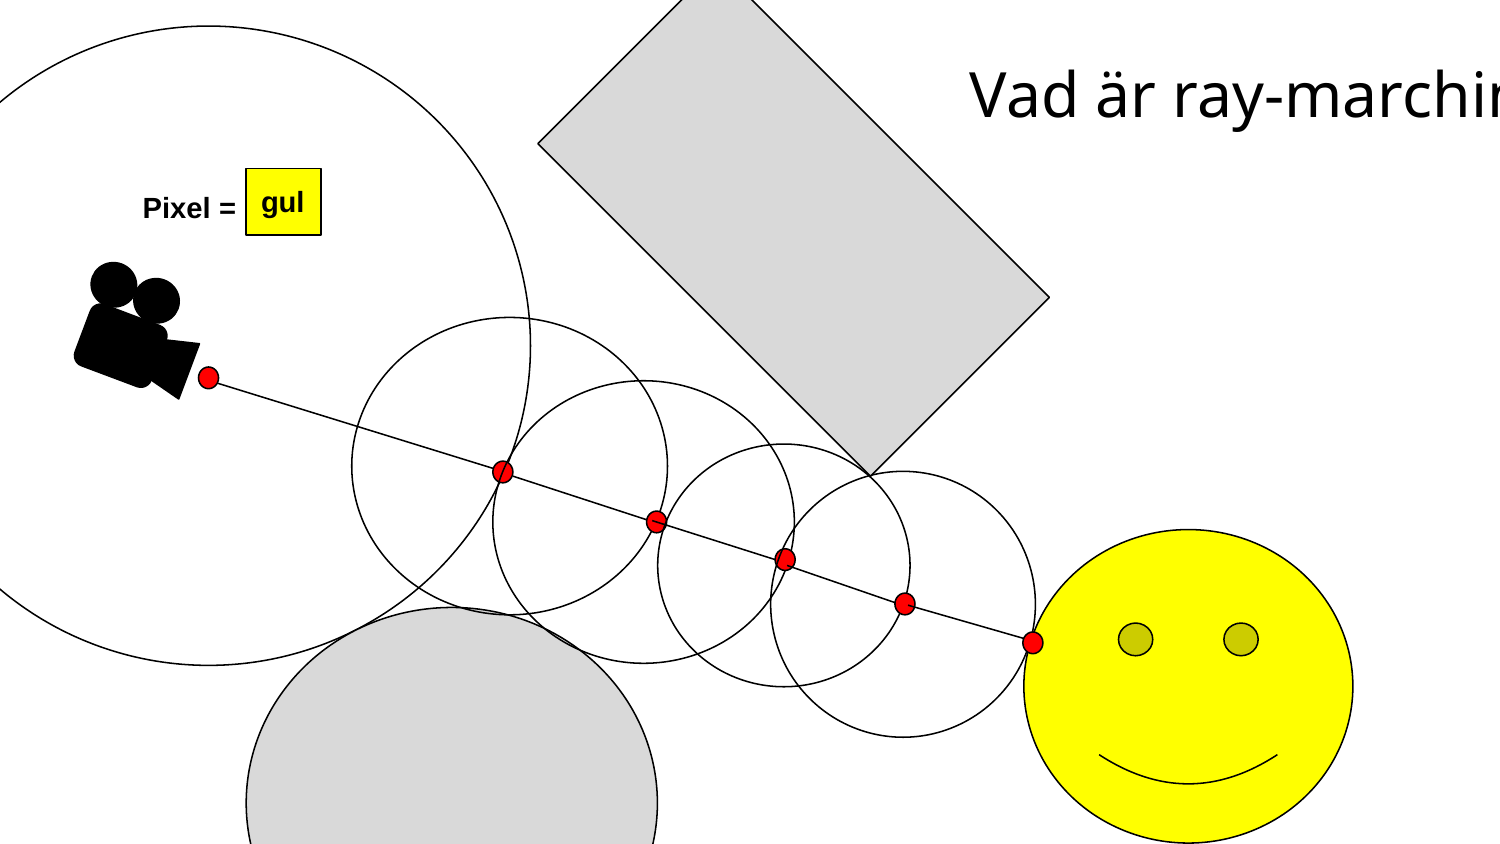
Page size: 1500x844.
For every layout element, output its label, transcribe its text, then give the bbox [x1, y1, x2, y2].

text_box [492, 461, 506, 482]
text_box [198, 366, 219, 389]
text_box gul [246, 168, 322, 236]
text_box [74, 262, 200, 399]
text_box [775, 549, 781, 564]
text_box [246, 607, 658, 844]
text_box [500, 462, 513, 483]
text_box [469, 608, 501, 613]
text_box [646, 511, 666, 533]
title Vad är ray-marching? [954, 40, 1500, 134]
text_box Pixel = [127, 174, 246, 232]
text_box [894, 593, 916, 615]
text_box [777, 548, 796, 571]
text_box [1022, 529, 1353, 844]
text_box [537, 0, 1050, 477]
text_box [551, 631, 573, 645]
